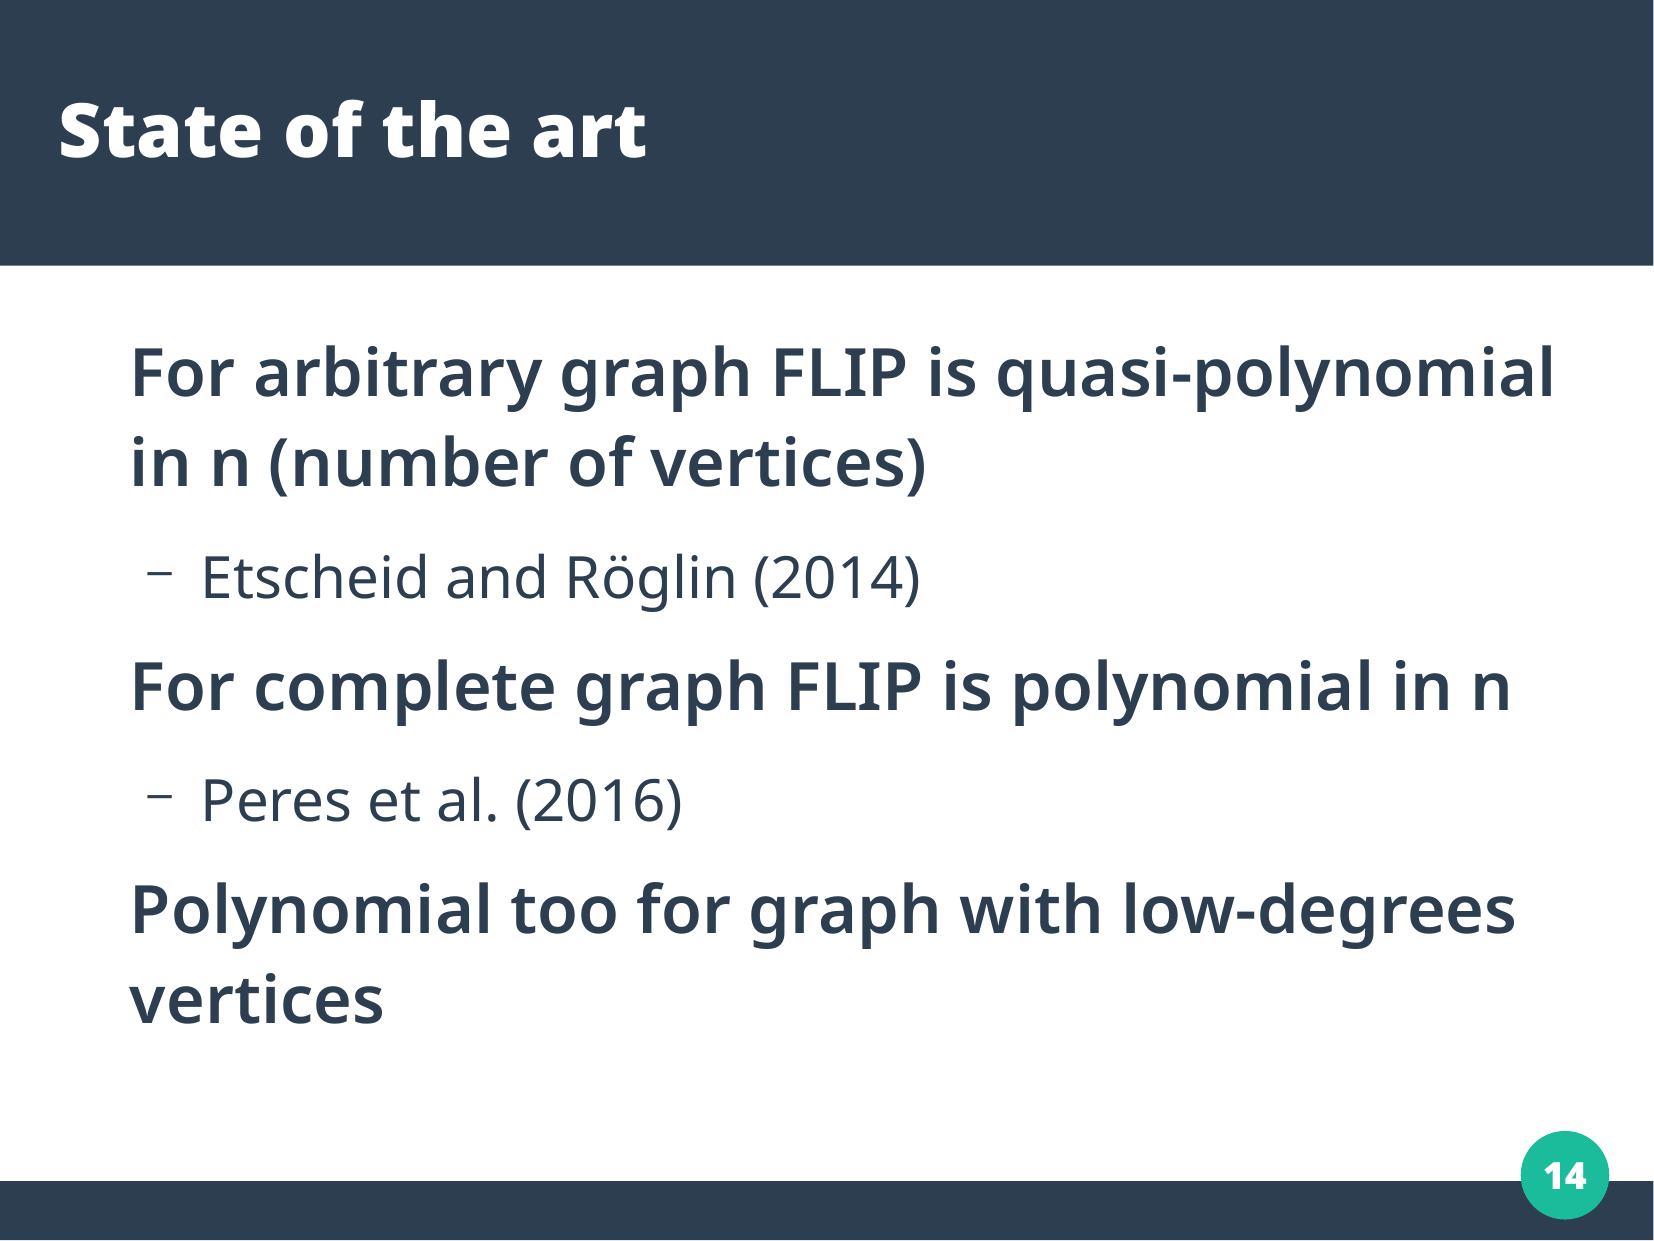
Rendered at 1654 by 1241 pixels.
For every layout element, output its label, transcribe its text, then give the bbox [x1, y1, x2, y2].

list For arbitrary graph FLIP is quasi-polynomial in n (number of vertices) Etscheid and Röglin (2014) For complete graph FLIP is polynomial in n Peres et al. (2016) Polynomial too for graph with low-degrees vertices [59, 324, 1595, 1152]
title State of the art [59, 49, 1595, 207]
